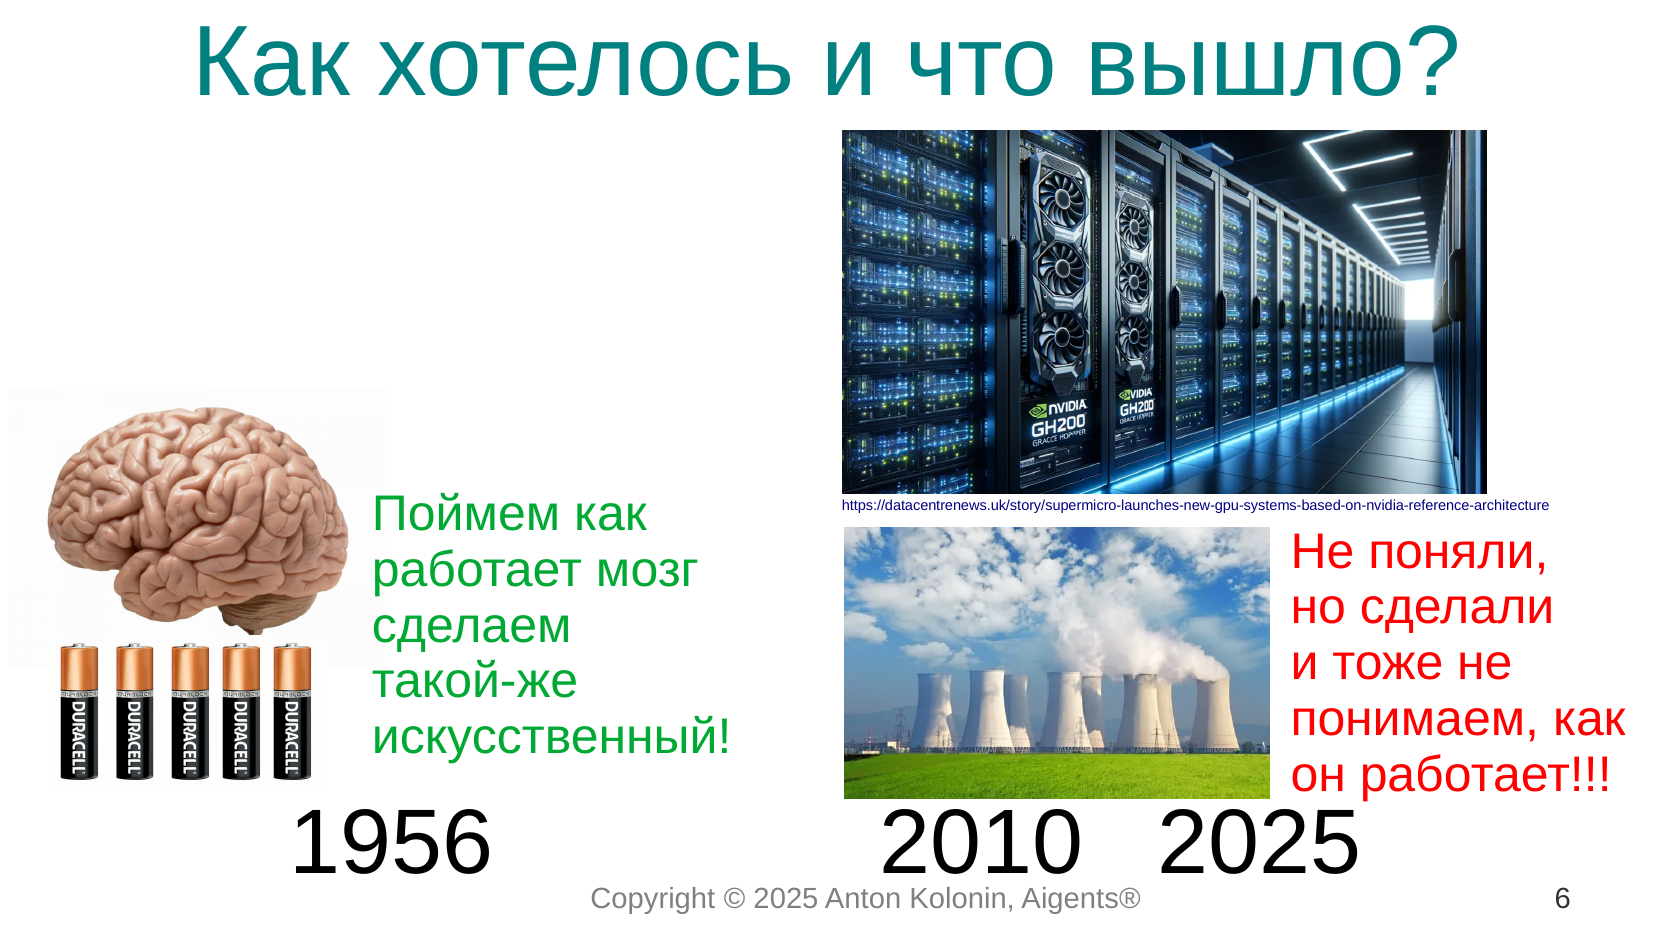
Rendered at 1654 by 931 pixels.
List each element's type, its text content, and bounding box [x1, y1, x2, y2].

picture [844, 527, 1270, 799]
text_box https://datacentrenews.uk/story/supermicro-launches-new-gpu-systems-based-on-nvidia-reference-architecture [827, 489, 1570, 521]
picture [9, 386, 385, 786]
text_box 2025 [1147, 782, 1425, 901]
text_box Не поняли, но сделали и тоже не понимаем, как он работает!!! [1275, 515, 1654, 865]
picture [842, 130, 1487, 489]
text_box Поймем как работает мозг сделаем такой-же искусственный! [357, 477, 747, 772]
text_box 1956 [274, 782, 557, 901]
text_box Как хотелось и что вышло? [0, 0, 1654, 125]
text_box 2010 [865, 799, 1147, 901]
